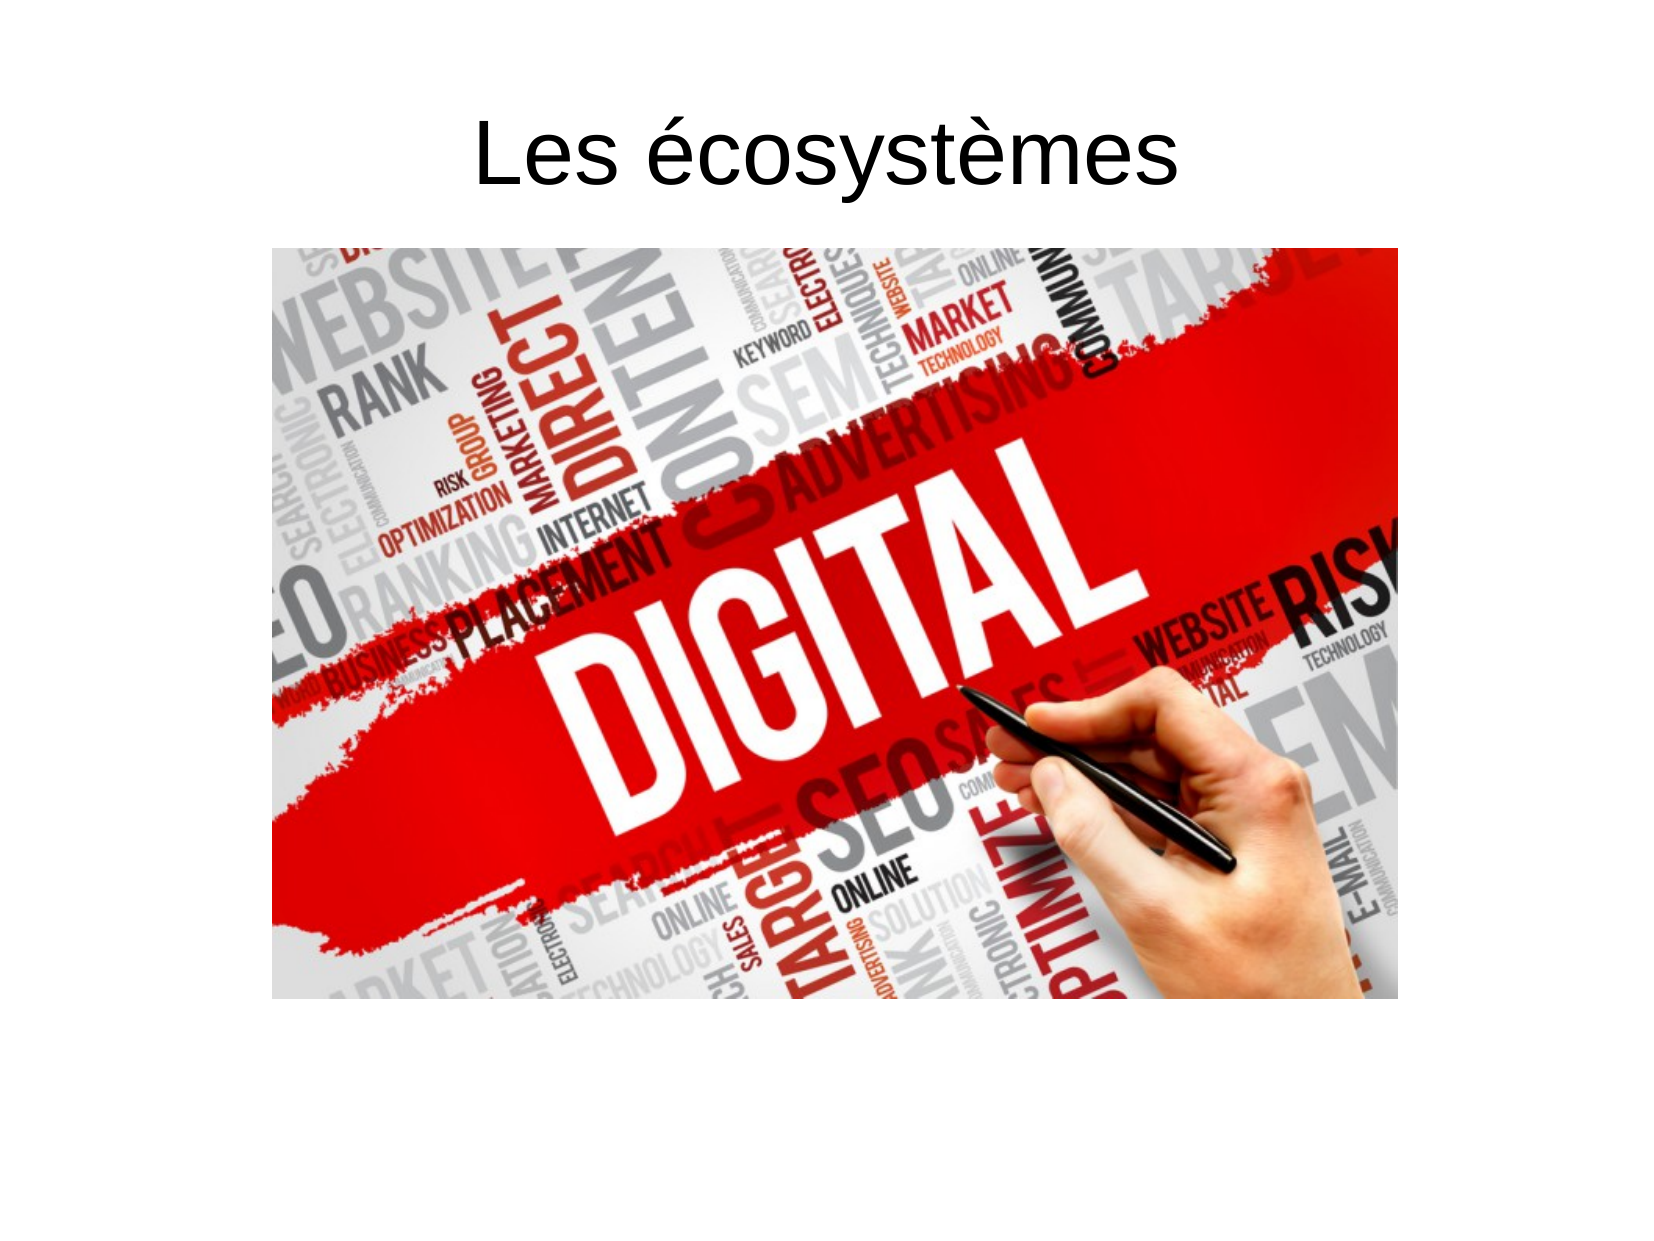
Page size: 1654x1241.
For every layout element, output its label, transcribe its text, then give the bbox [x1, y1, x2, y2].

title Les écosystèmes [82, 49, 1571, 257]
picture [272, 248, 1398, 999]
